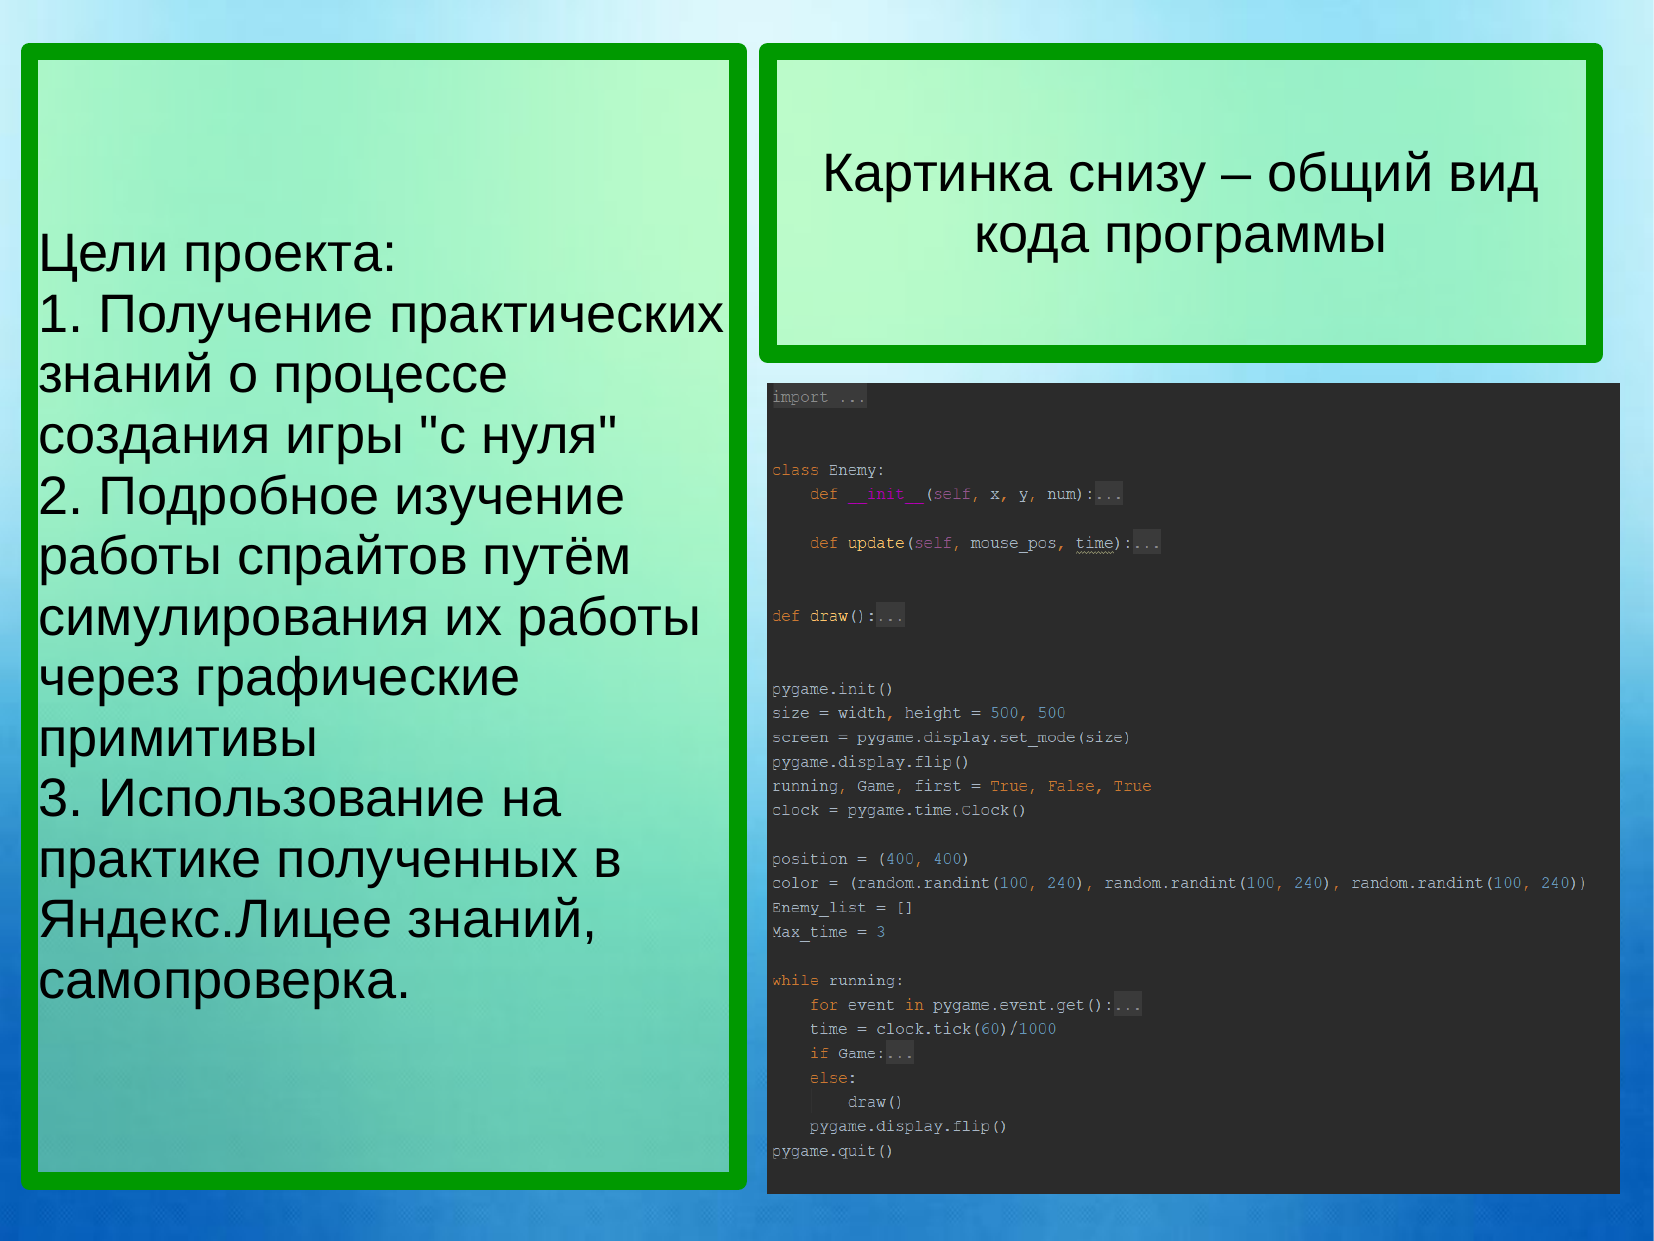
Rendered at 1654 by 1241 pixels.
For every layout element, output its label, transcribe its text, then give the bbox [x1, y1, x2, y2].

picture [0, 0, 1654, 1241]
title Цели проекта: 1. Получение практических знаний о процессе создания игры "с нуля" 2. Подробное изучение работы спрайтов путём симулирования их работы через графические примитивы 3. Использование на практике полученных в Яндекс.Лицее знаний, самопроверка. [29, 51, 739, 1182]
title Картинка снизу – общий вид кода программы [767, 51, 1595, 355]
